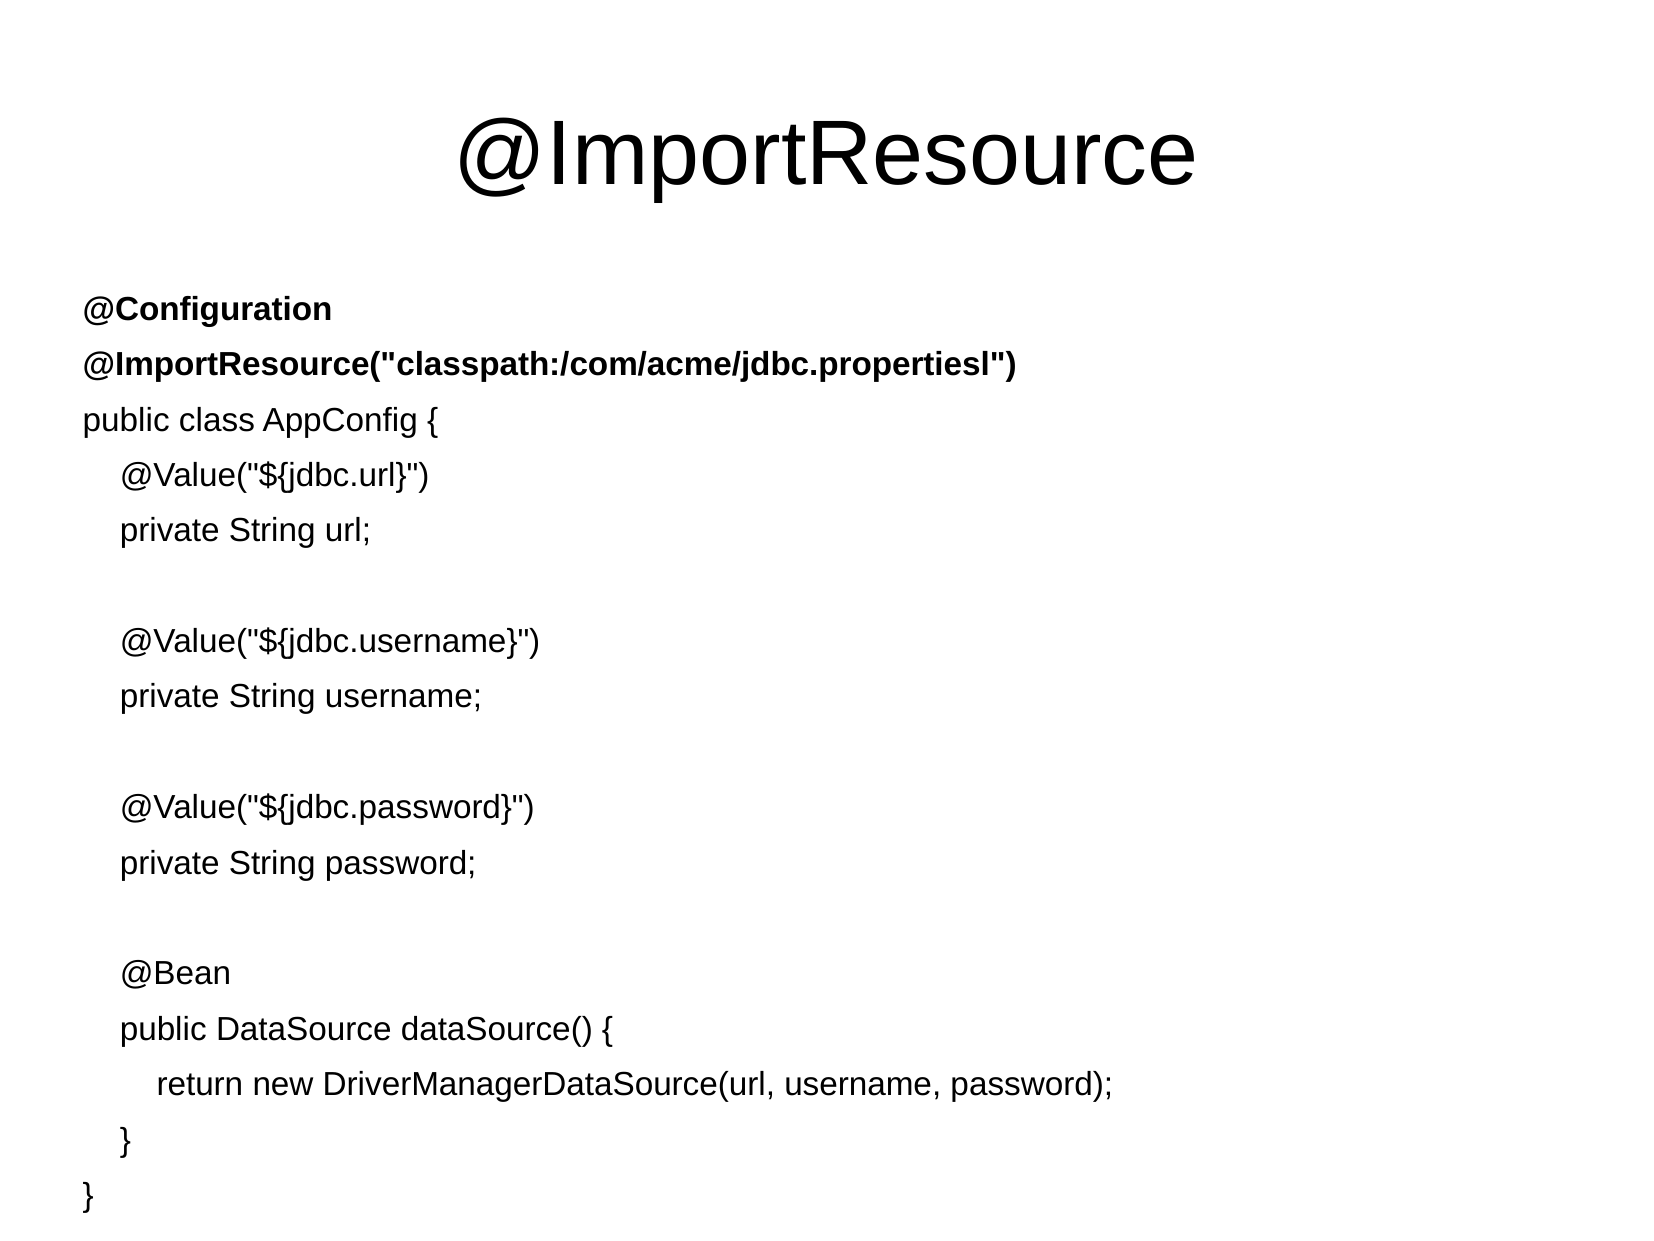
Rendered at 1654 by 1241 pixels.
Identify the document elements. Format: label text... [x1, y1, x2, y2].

list @Configuration @ImportResource("classpath:/com/acme/jdbc.propertiesl") public class AppConfig { @Value("${jdbc.url}") private String url; @Value("${jdbc.username}") private String username; @Value("${jdbc.password}") private String password; @Bean public DataSource dataSource() { return new DriverManagerDataSource(url, username, password); } } [82, 290, 1571, 1010]
title @ImportResource [82, 49, 1571, 257]
